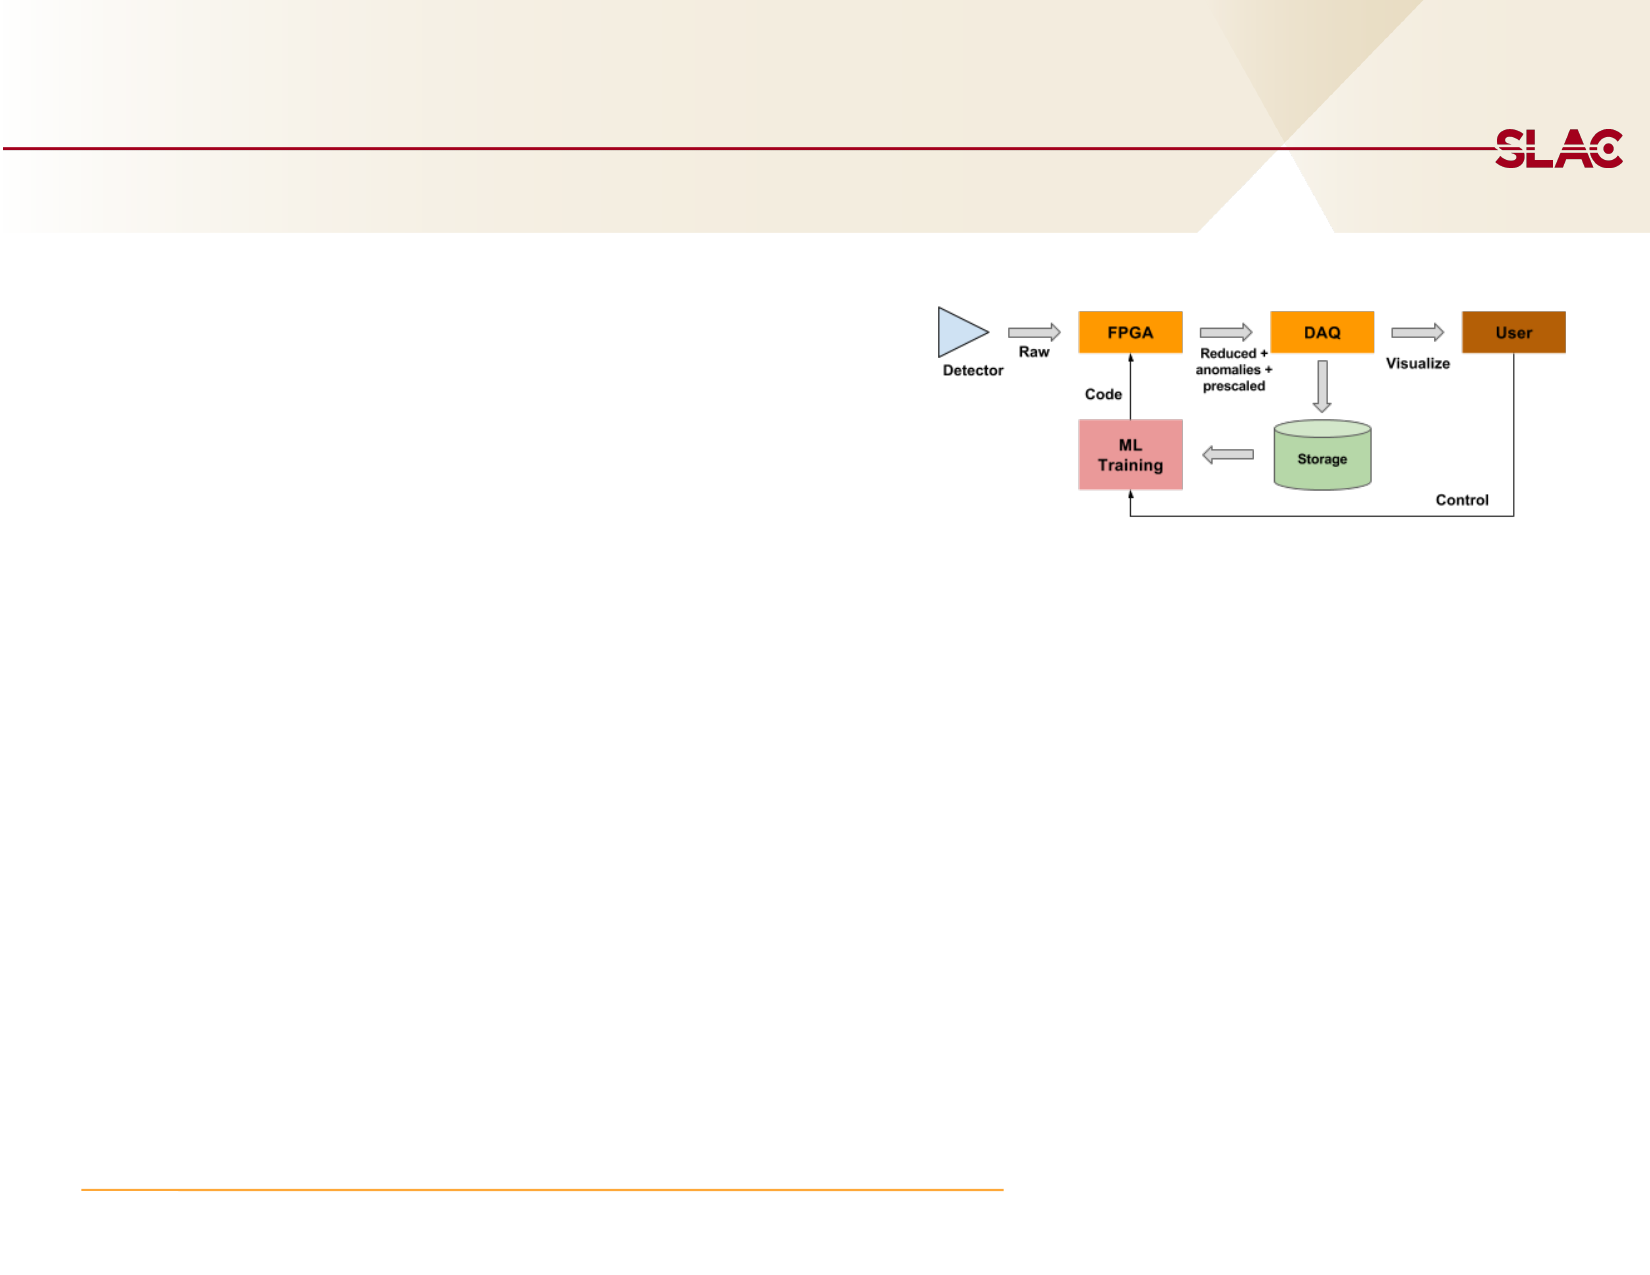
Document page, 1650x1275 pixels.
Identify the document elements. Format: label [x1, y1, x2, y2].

picture [0, 0, 1650, 233]
picture [803, 254, 1621, 745]
